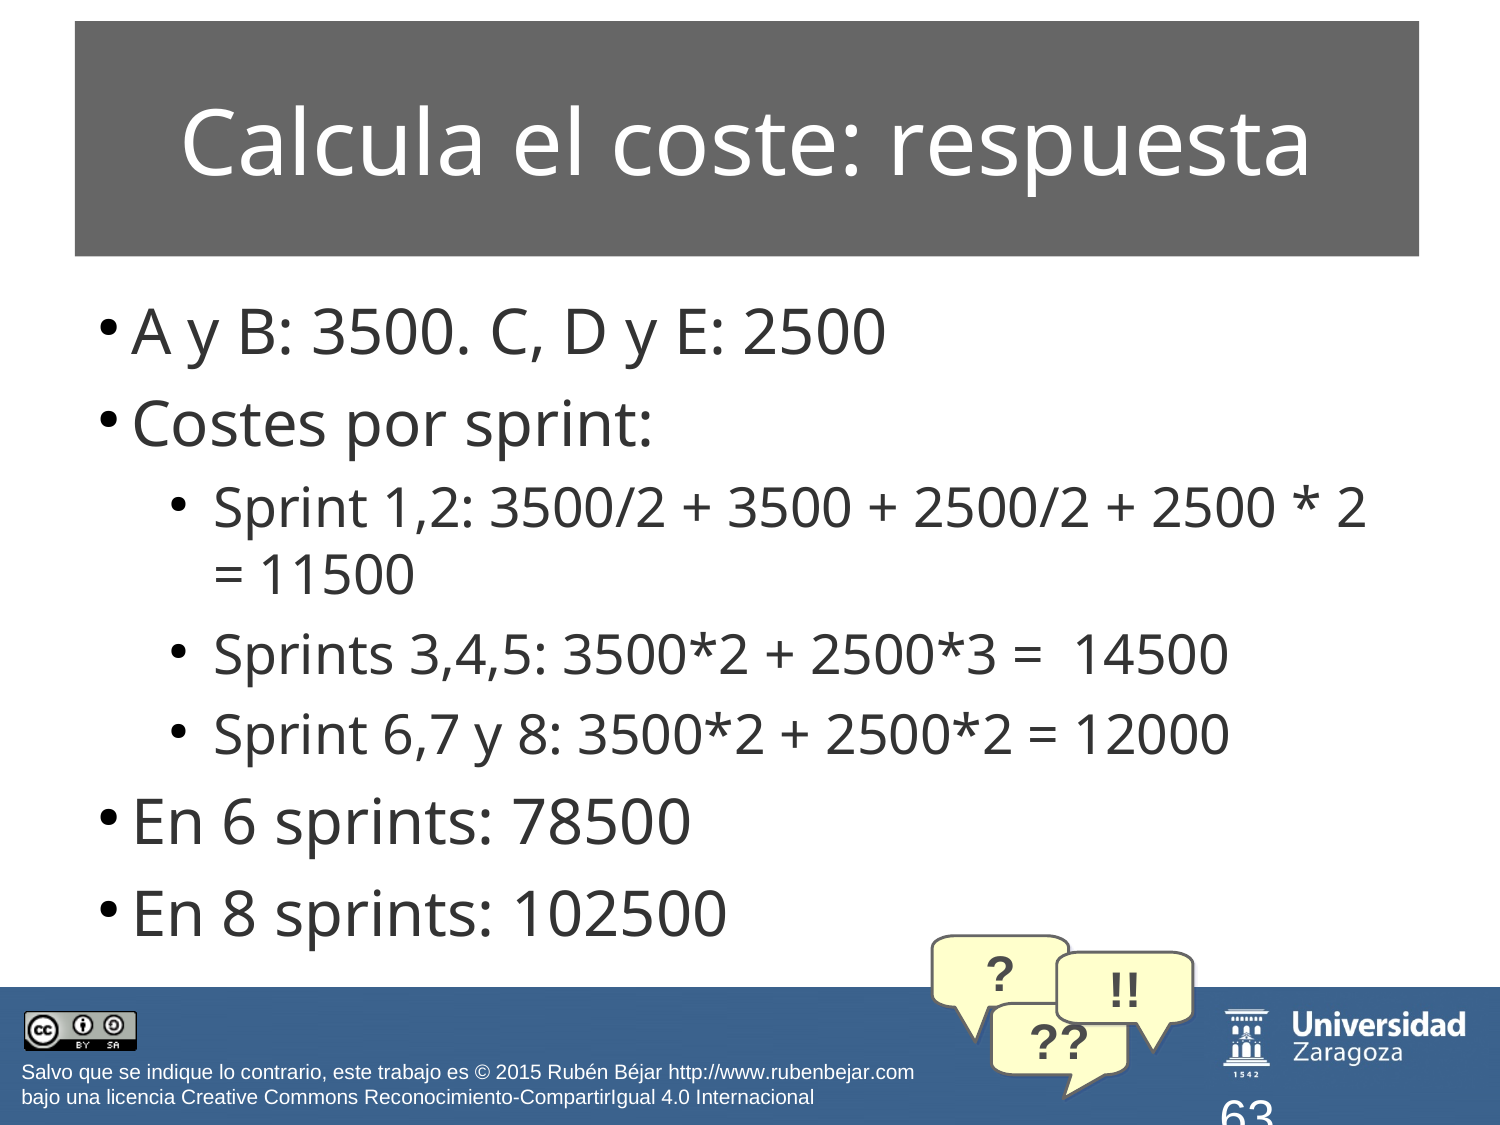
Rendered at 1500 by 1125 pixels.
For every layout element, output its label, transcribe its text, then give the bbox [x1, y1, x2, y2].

list A y B: 3500. C, D y E: 2500 Costes por sprint: Sprint 1,2: 3500/2 + 3500 + 2500/2 + 2500 * 2 = 11500 Sprints 3,4,5: 3500*2 + 2500*3 = 14500 Sprint 6,7 y 8: 3500*2 + 2500*2 = 12000 En 6 sprints: 78500 En 8 sprints: 102500 [82, 283, 1418, 957]
text_box !! [1056, 952, 1193, 1053]
text_box ? [932, 935, 1069, 1043]
picture [1226, 1116, 1240, 1125]
title Calcula el coste: respuesta [74, 21, 1420, 257]
text_box ?? [991, 1003, 1128, 1099]
picture [0, 987, 1500, 1125]
